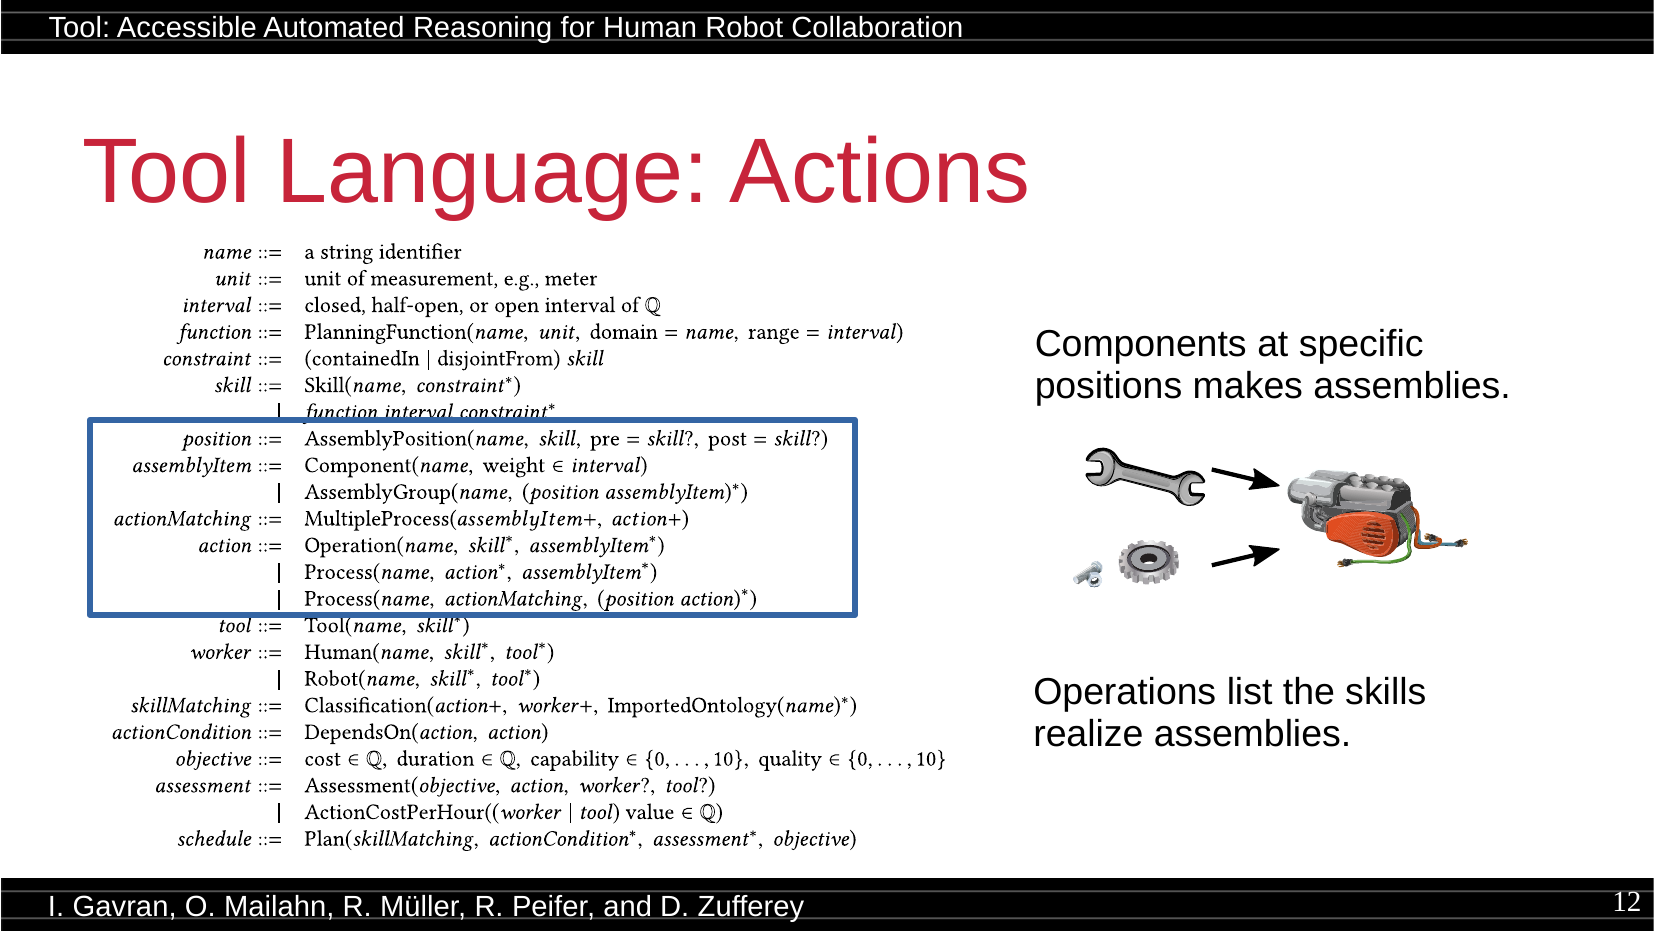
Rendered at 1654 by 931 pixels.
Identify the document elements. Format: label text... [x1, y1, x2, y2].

text_box I. Gavran, O. Mailahn, R. Müller, R. Peifer, and D. Zufferey [33, 882, 821, 931]
text_box Operations list the skills realize assemblies. [1018, 663, 1516, 781]
picture [112, 423, 852, 612]
picture [1, 878, 1654, 931]
text_box Components at specific positions makes assemblies. [1020, 315, 1531, 436]
picture [1, 0, 1654, 54]
text_box Tool: Accessible Automated Reasoning for Human Robot Collaboration [33, 4, 980, 52]
picture [1065, 436, 1477, 596]
title Tool Language: Actions [82, 92, 1571, 249]
picture [112, 243, 946, 851]
